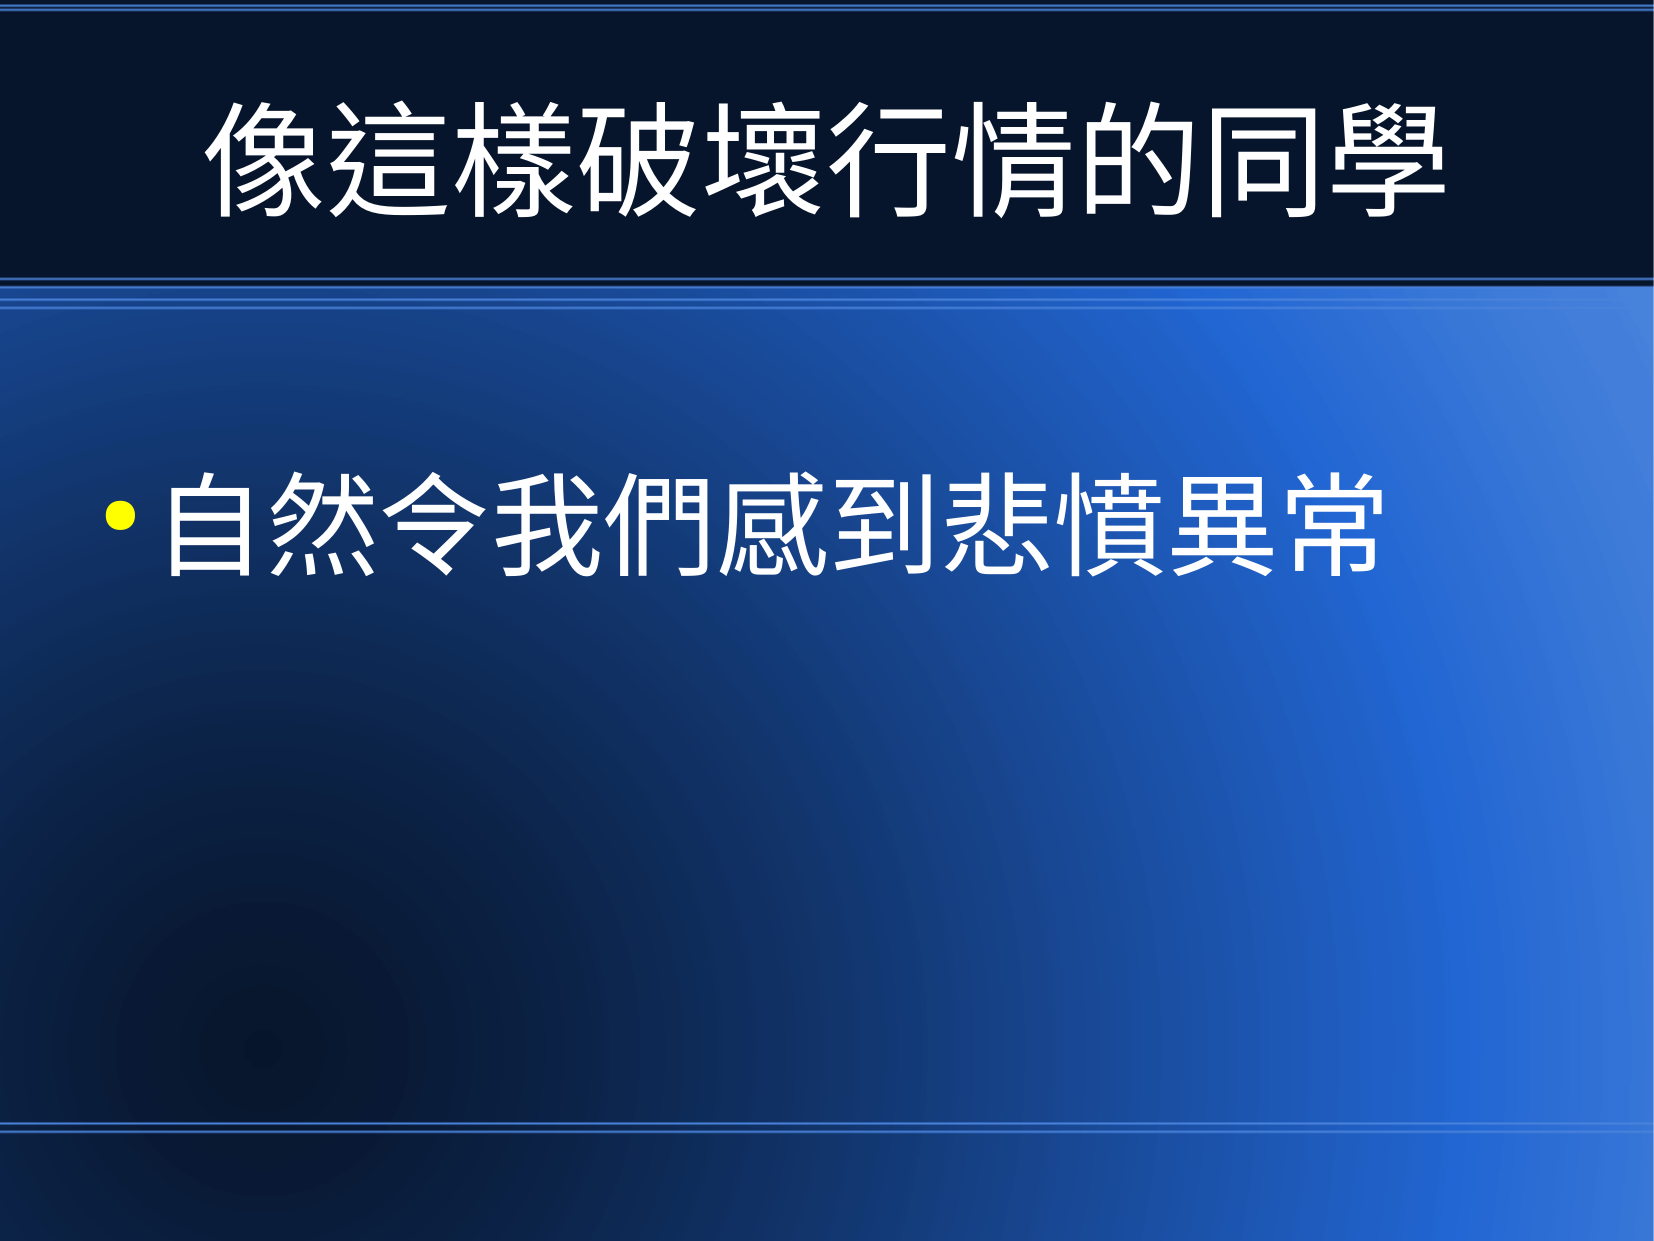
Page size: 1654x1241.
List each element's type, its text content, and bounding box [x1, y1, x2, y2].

title 像這樣破壞行情的同學 [82, 49, 1571, 257]
list 自然令我們感到悲憤異常 [82, 355, 1571, 1241]
picture [0, 0, 1654, 1241]
